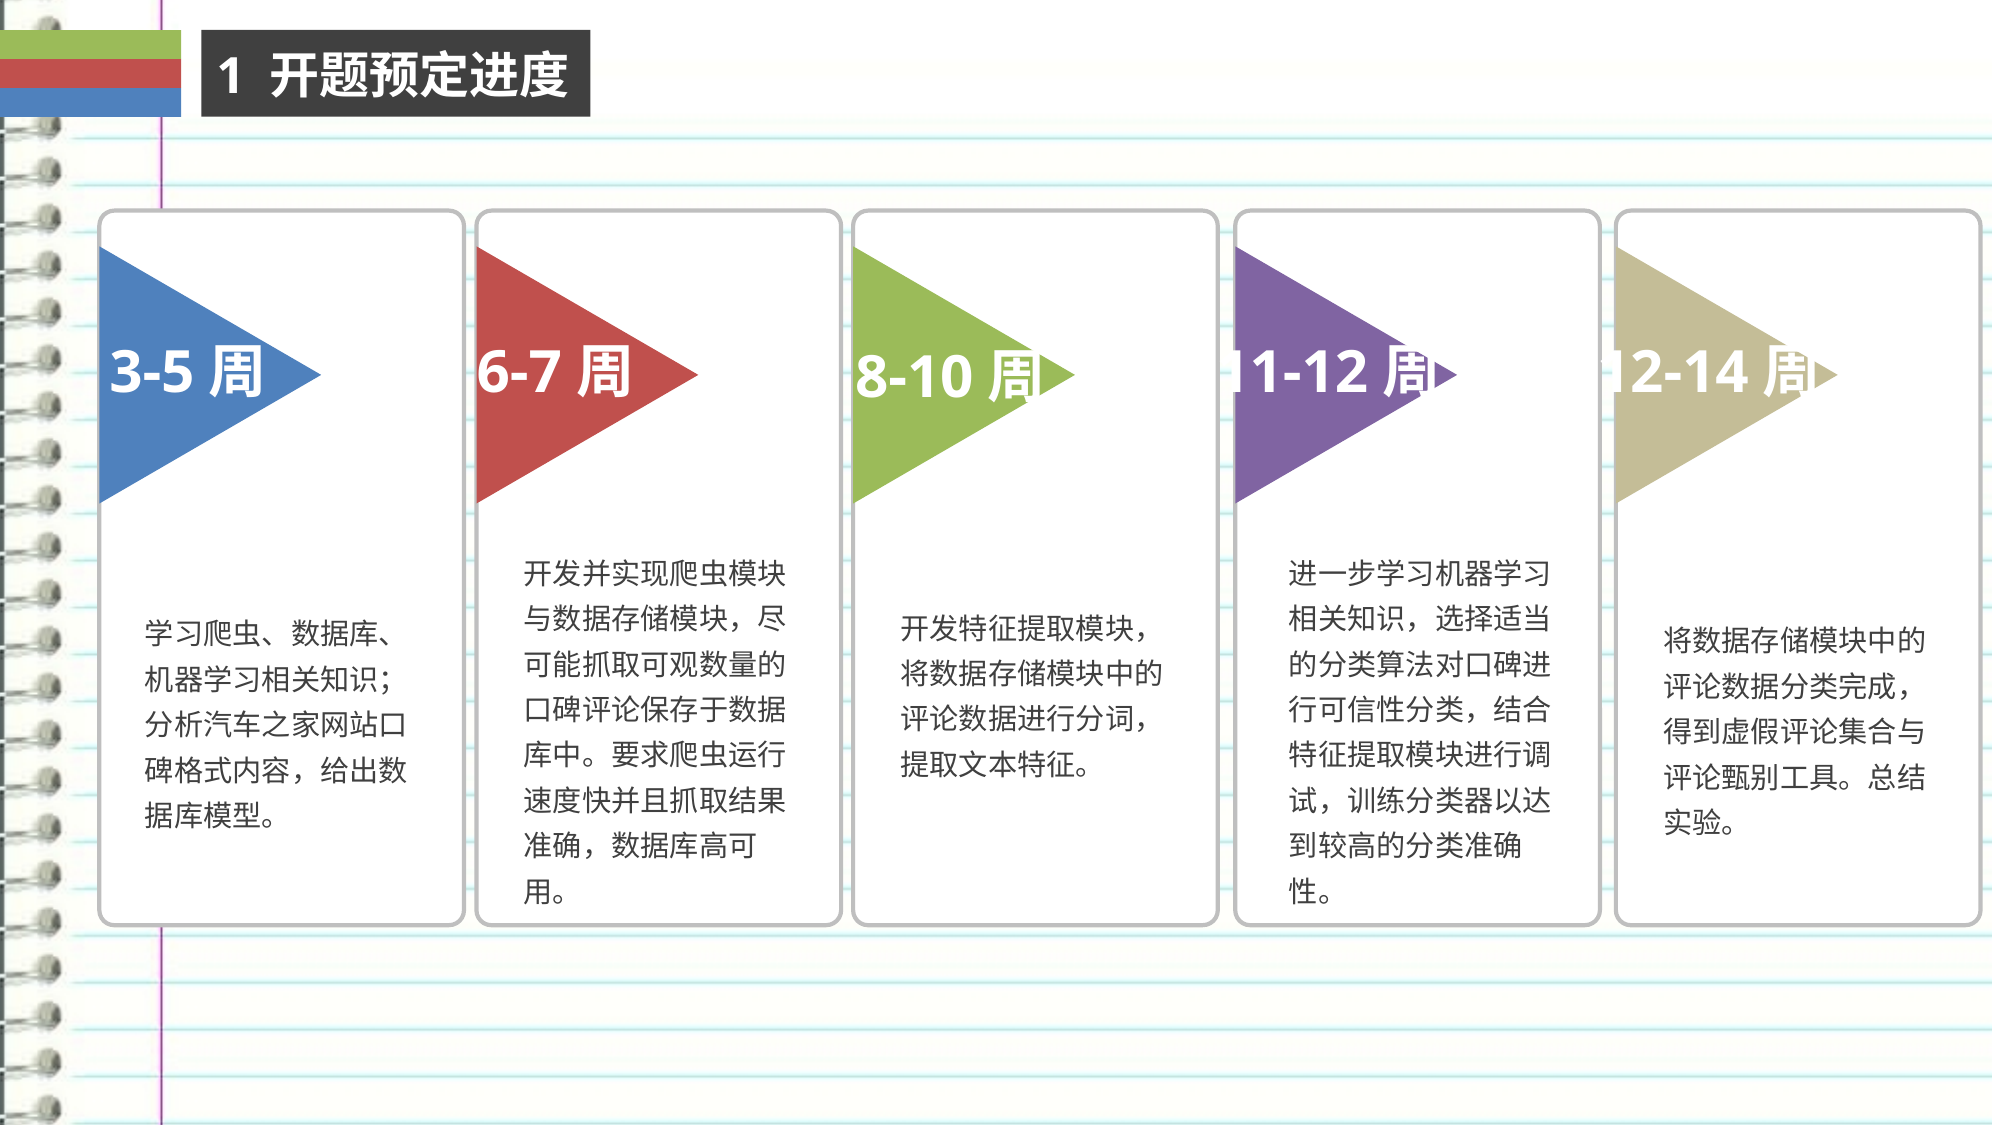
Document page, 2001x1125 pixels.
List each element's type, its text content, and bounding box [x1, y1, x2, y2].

text_box 学习爬虫、数据库、机器学习相关知识；分析汽车之家网站口碑格式内容，给出数据库模型。 [130, 597, 430, 830]
text_box 3-5周 [94, 326, 289, 412]
text_box [853, 210, 1218, 926]
text_box 6-7周 [461, 326, 657, 412]
text_box 开发并实现爬虫模块与数据存储模块，尽可能抓取可观数量的口碑评论保存于数据库中。要求爬虫运行速度快并且抓取结果准确，数据库高可用。 [508, 537, 809, 905]
text_box 12-14周 [1582, 326, 1846, 412]
text_box 进一步学习机器学习相关知识，选择适当的分类算法对口碑进行可信性分类，结合特征提取模块进行调试，训练分类器以达到较高的分类准确性。 [1274, 537, 1574, 905]
text_box [476, 210, 842, 926]
text_box 将数据存储模块中的评论数据分类完成，得到虚假评论集合与评论甄别工具。总结实验。 [1648, 604, 1948, 837]
text_box [99, 210, 464, 926]
text_box [1615, 210, 1981, 926]
text_box 开发特征提取模块，将数据存储模块中的评论数据进行分词，提取文本特征。 [885, 592, 1186, 779]
picture [0, 0, 1995, 1125]
text_box 8-10周 [840, 331, 1069, 417]
text_box [1235, 210, 1600, 926]
text_box 11-12周 [1201, 326, 1465, 412]
text_box 1 开题预定进度 [201, 29, 591, 117]
